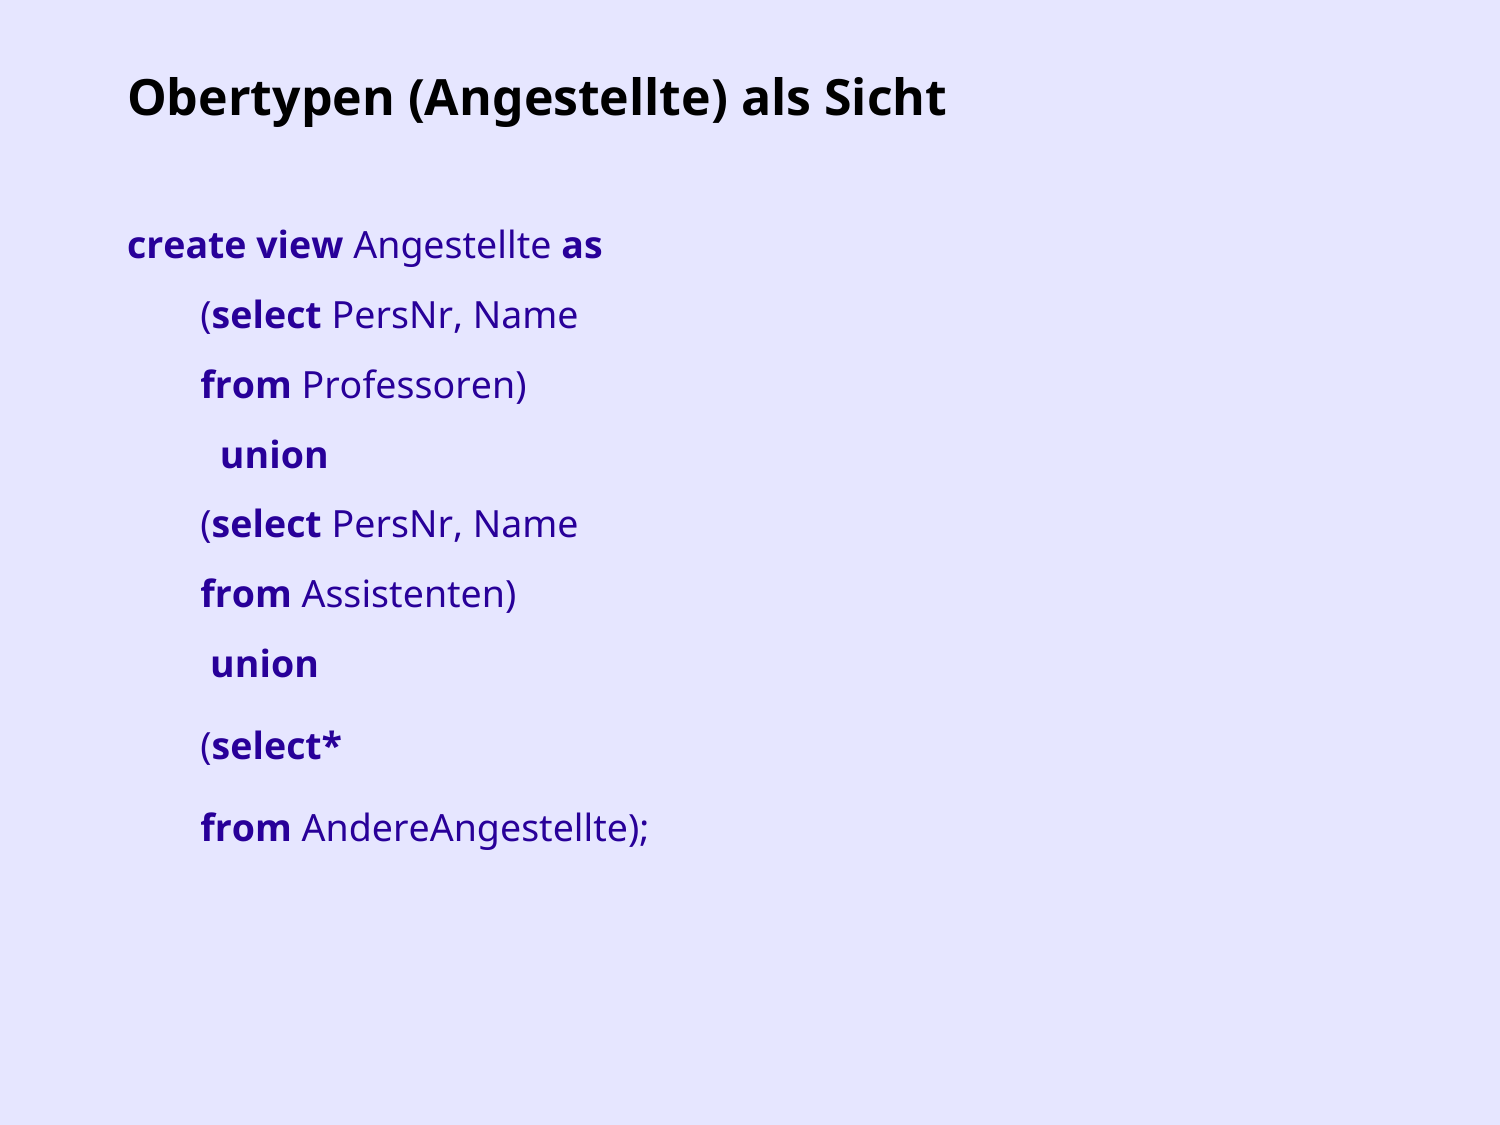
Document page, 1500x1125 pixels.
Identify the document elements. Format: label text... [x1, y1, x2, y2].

text_box Obertypen (Angestellte) als Sicht create view Angestellte as (select PersNr, Name from Professoren)‏ union (select PersNr, Name from Assistenten)‏ union (select* from AndereAngestellte); [112, 54, 1294, 1125]
